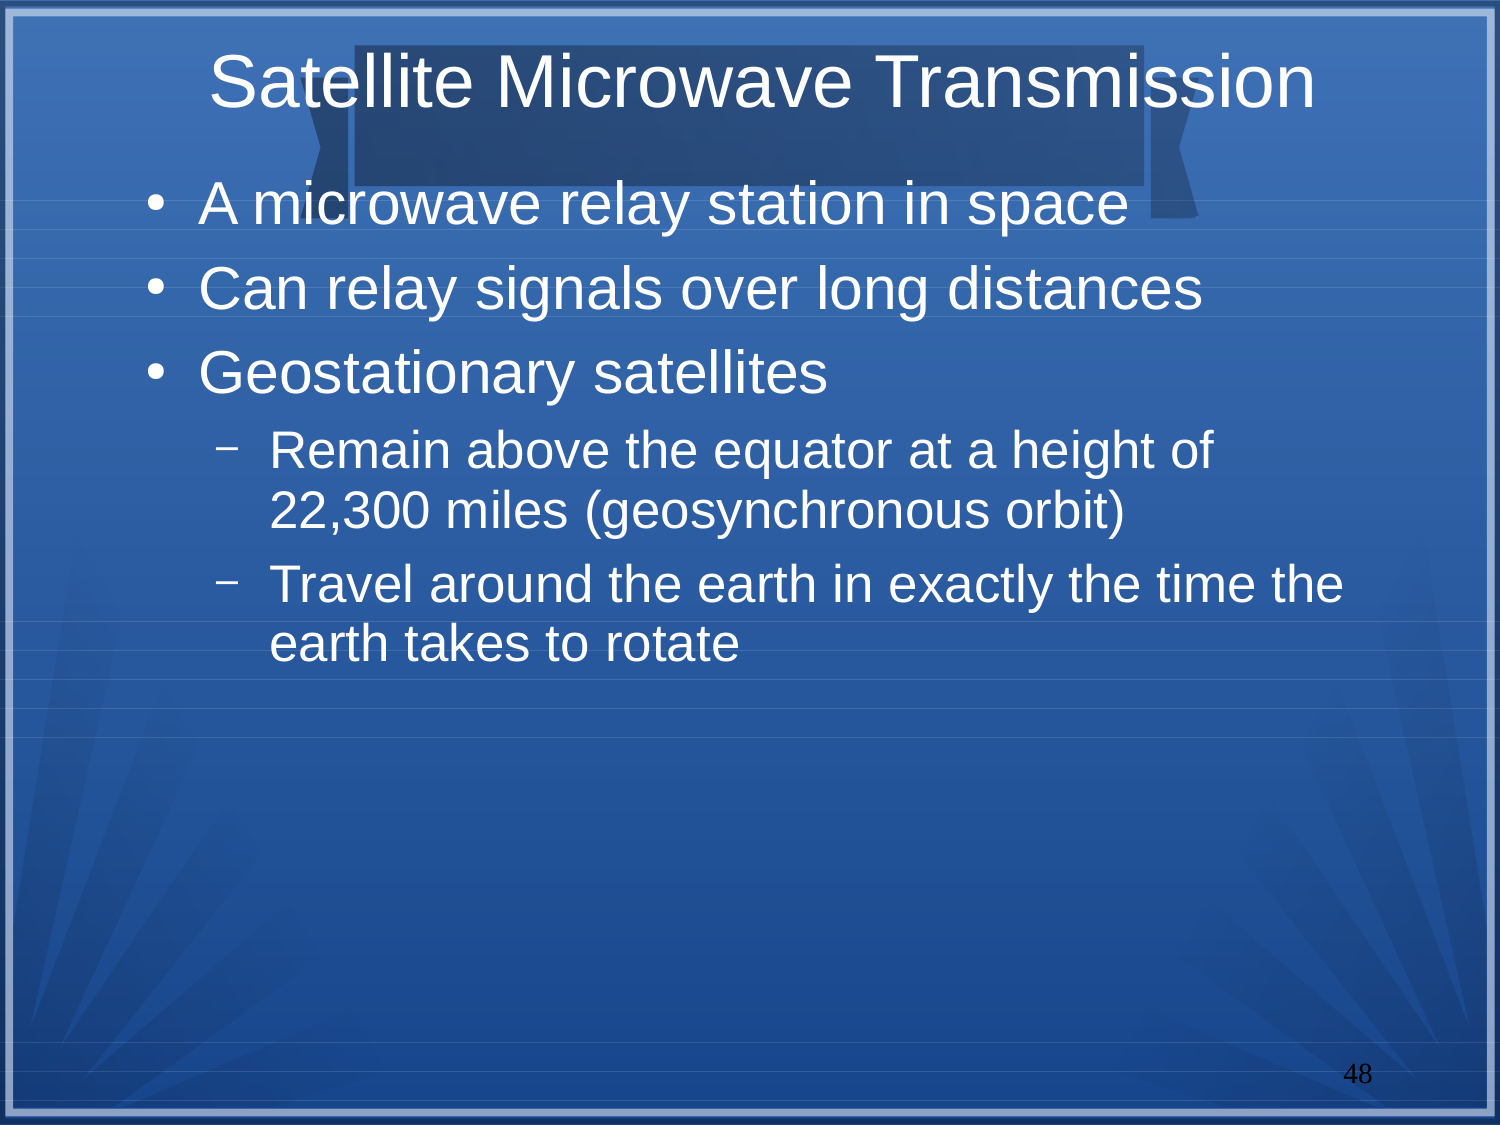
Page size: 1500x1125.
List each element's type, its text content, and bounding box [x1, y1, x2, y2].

list A microwave relay station in space Can relay signals over long distances Geostationary satellites Remain above the equator at a height of 22,300 miles (geosynchronous orbit) Travel around the earth in exactly the time the earth takes to rotate [112, 162, 1388, 1025]
text_box 47 [1074, 1050, 1388, 1125]
title Satellite Microwave Transmission [112, 0, 1388, 162]
